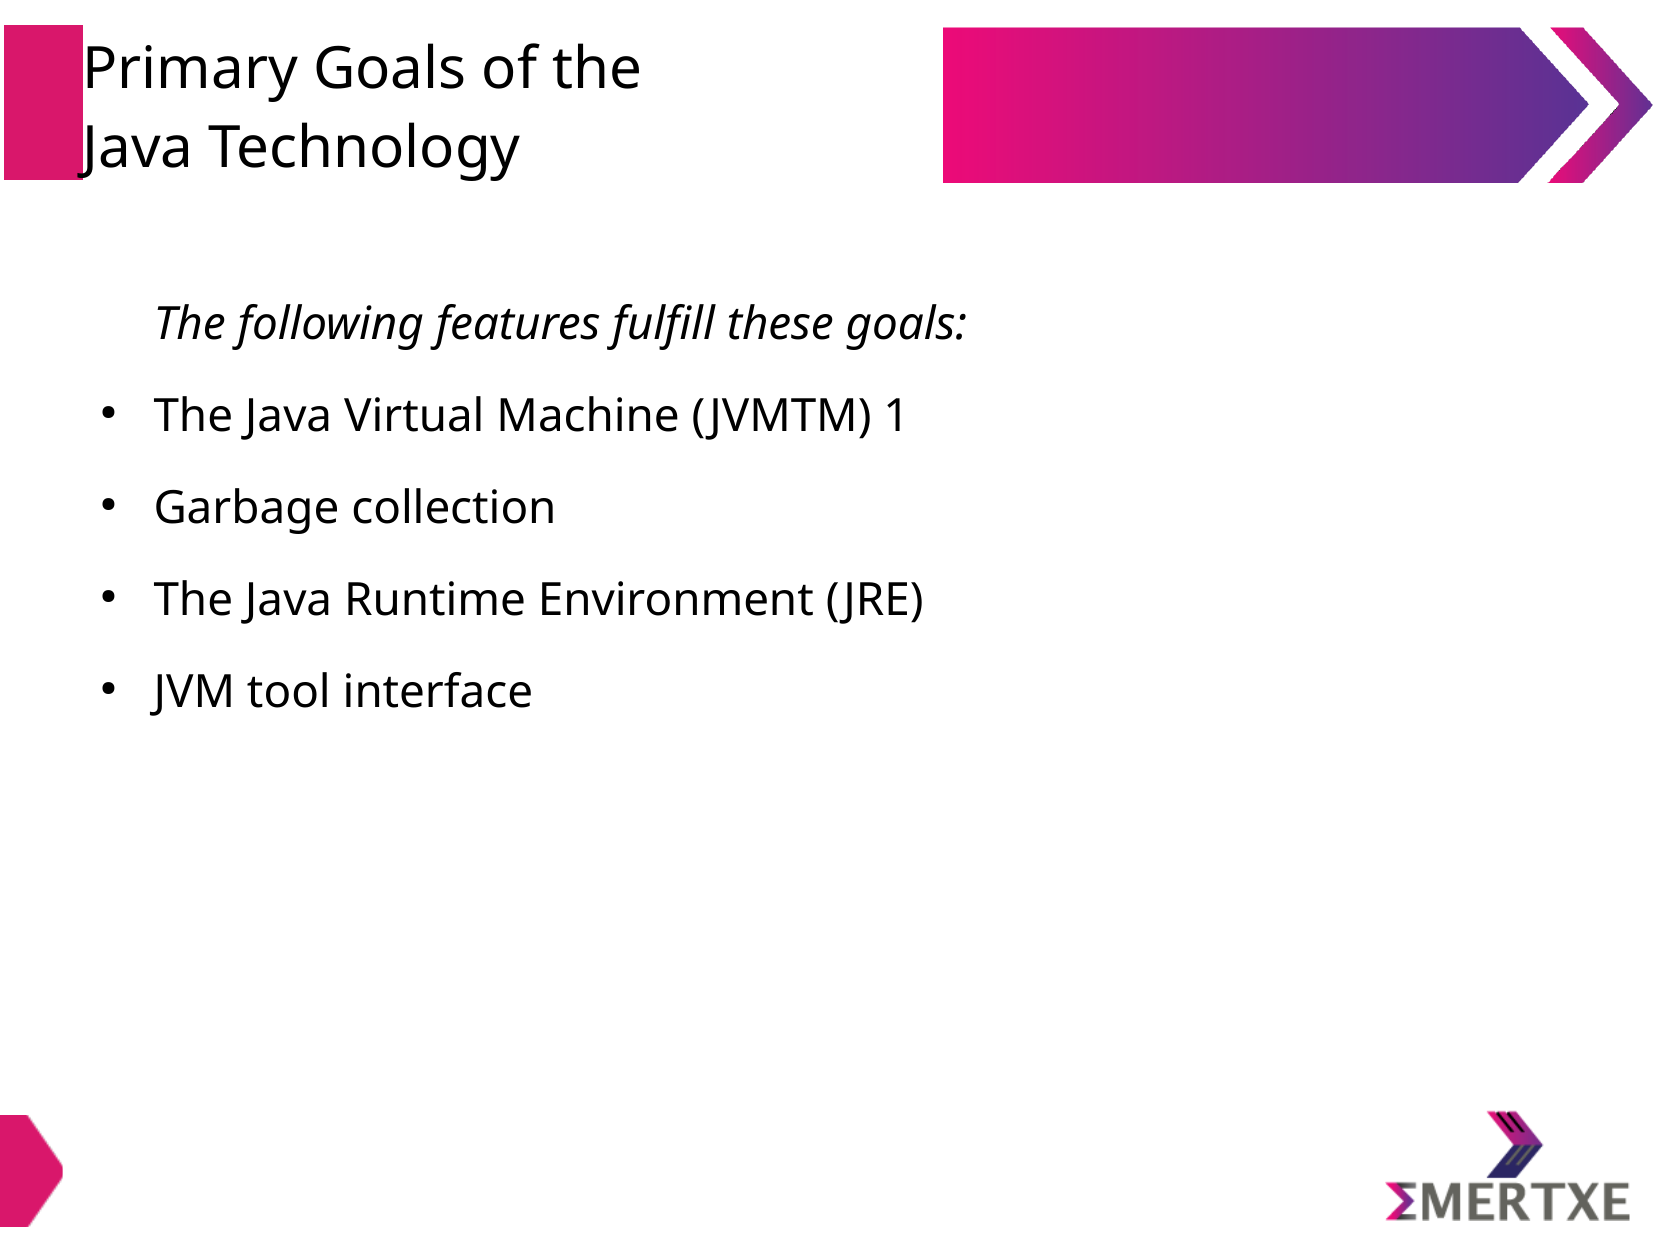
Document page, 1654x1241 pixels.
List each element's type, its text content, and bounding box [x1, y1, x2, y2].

title Primary Goals of the Java Technology [82, 2, 1571, 210]
list The following features fulfill these goals: The Java Virtual Machine (JVMTM) 1 Garbage collection The Java Runtime Environment (JRE) JVM tool interface [82, 290, 1571, 1010]
picture [1385, 1107, 1631, 1221]
picture [1571, 27, 1653, 183]
